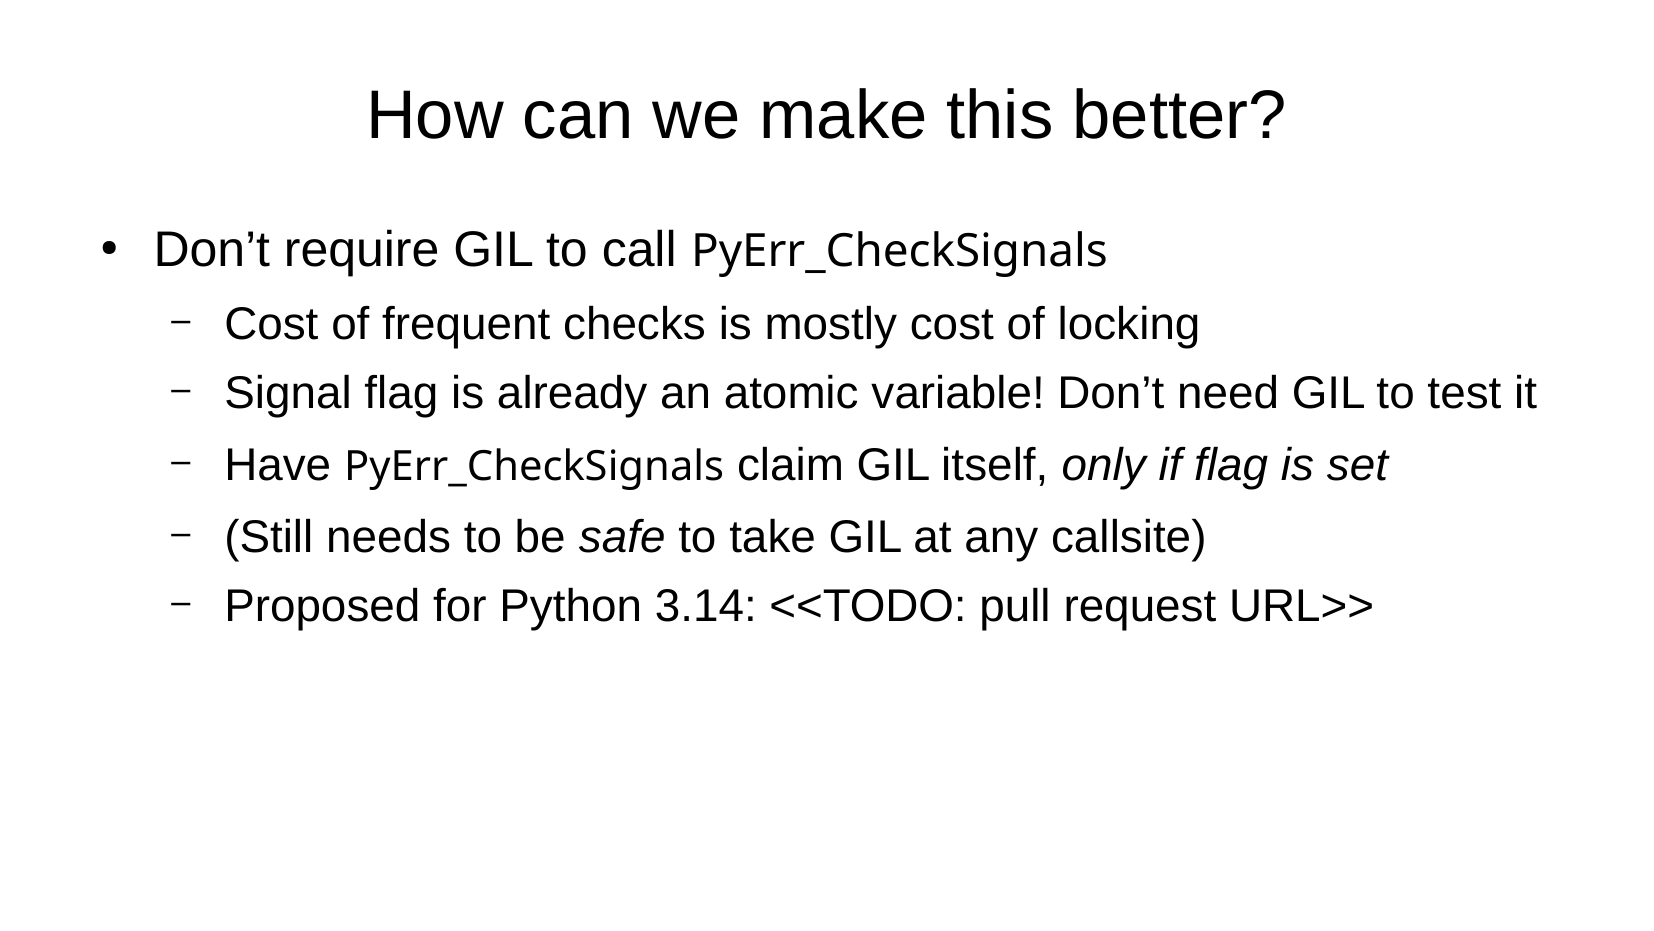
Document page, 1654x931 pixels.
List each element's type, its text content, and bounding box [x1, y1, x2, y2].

list Don’t require GIL to call PyErr_CheckSignals Cost of frequent checks is mostly cost of locking Signal flag is already an atomic variable! Don’t need GIL to test it Have PyErr_CheckSignals claim GIL itself, only if flag is set (Still needs to be safe to take GIL at any callsite) Proposed for Python 3.14: <<TODO: pull request URL>> [82, 217, 1571, 758]
title How can we make this better? [82, 37, 1571, 193]
